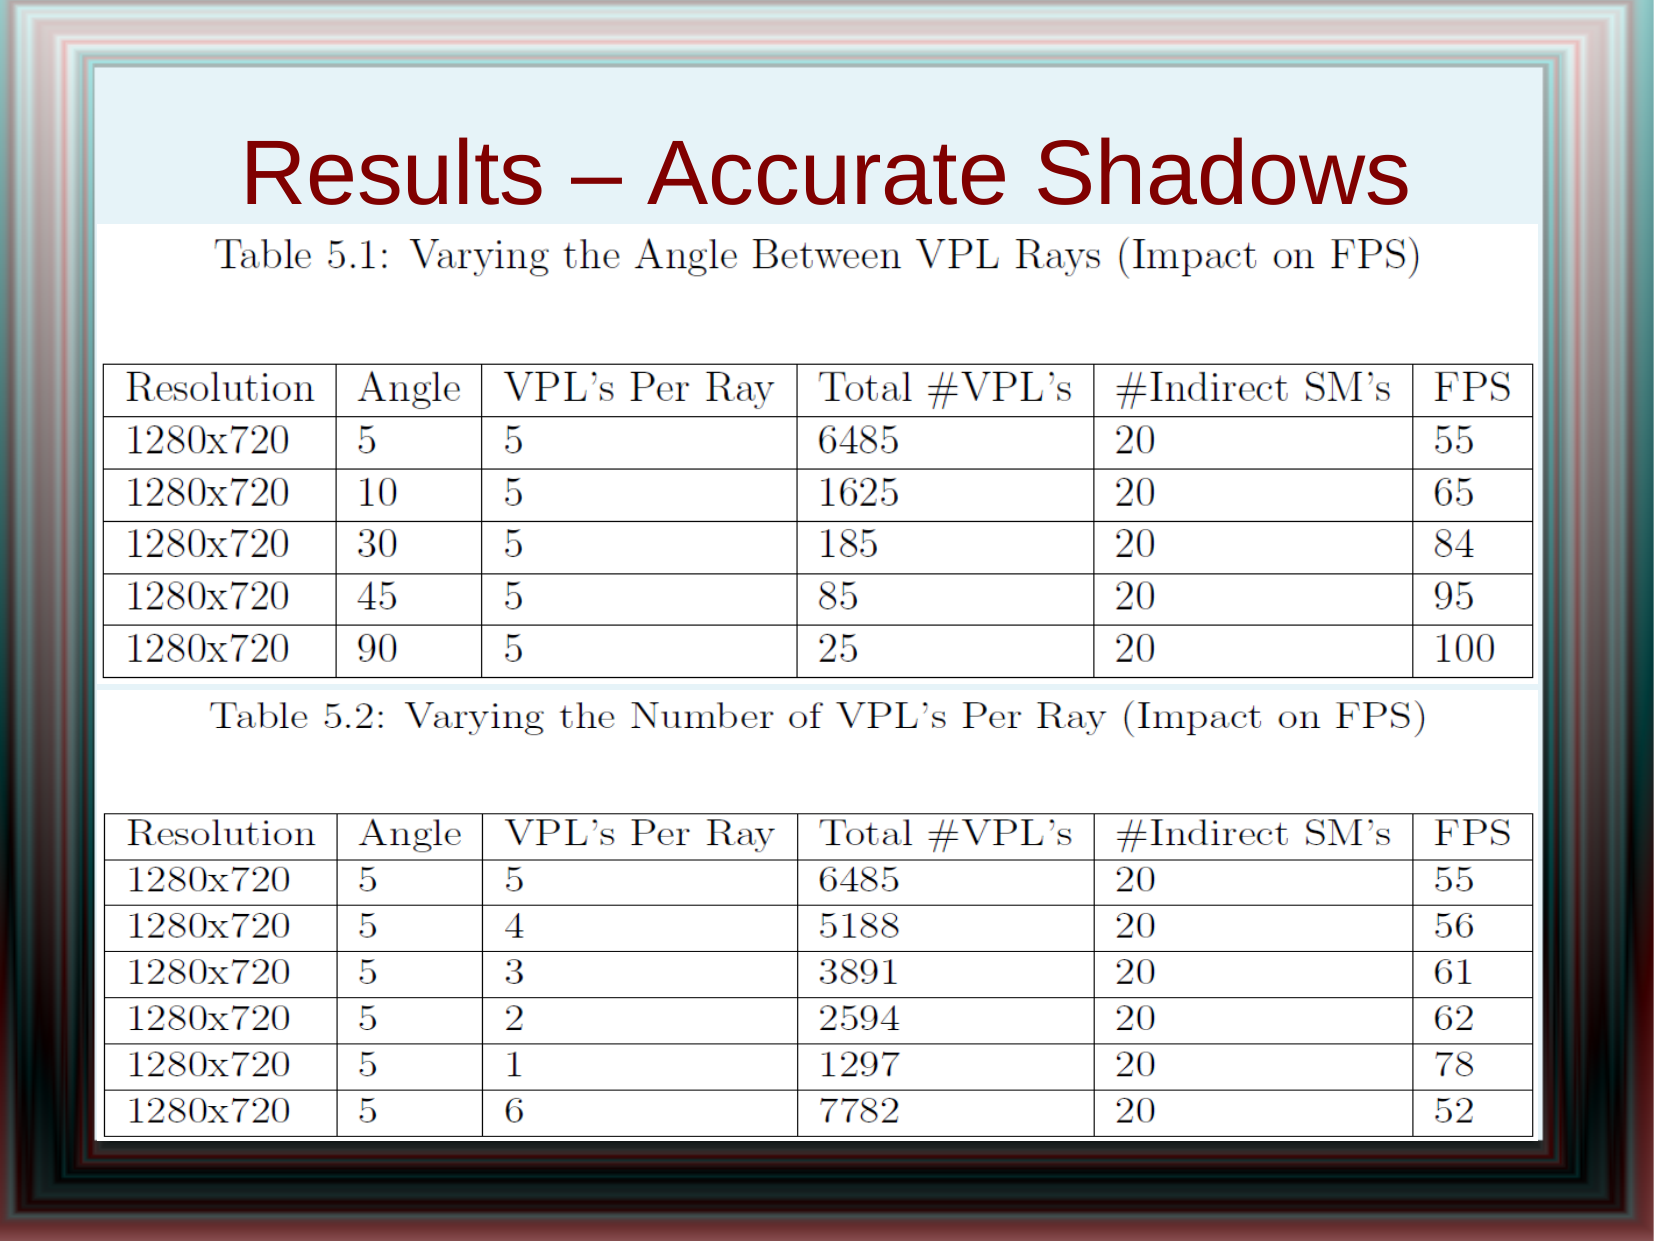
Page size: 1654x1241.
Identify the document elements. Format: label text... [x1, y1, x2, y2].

picture [0, 0, 1654, 1241]
title Results – Accurate Shadows [118, 95, 1536, 224]
